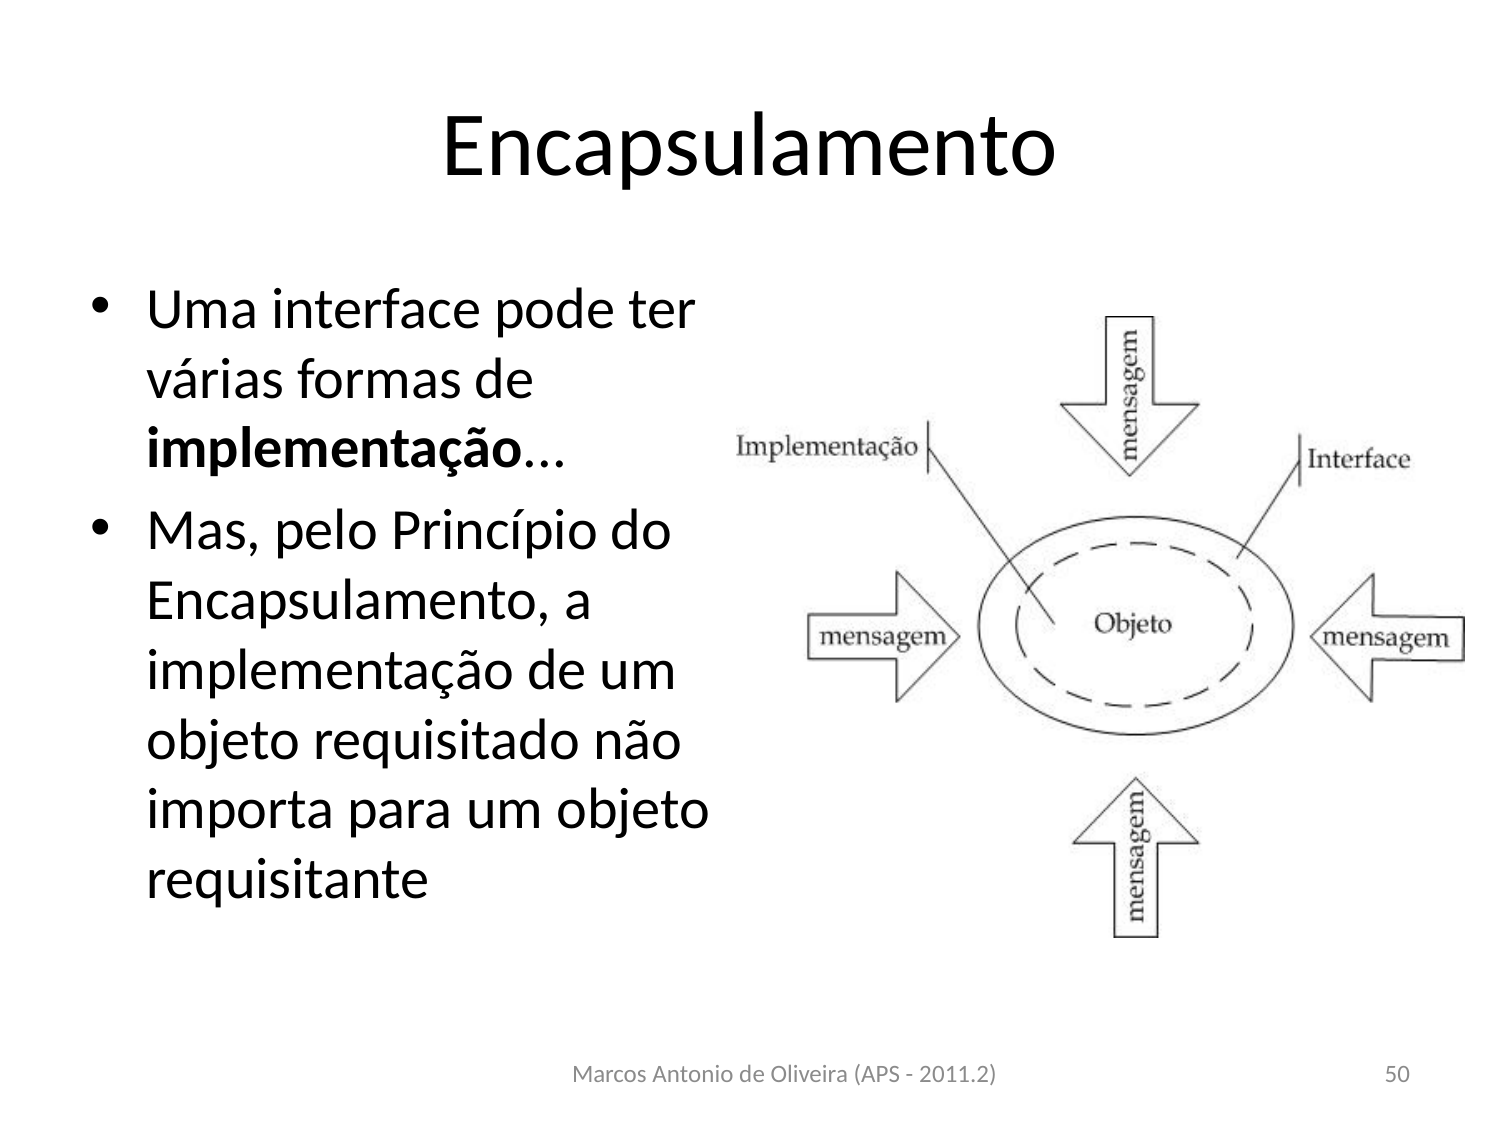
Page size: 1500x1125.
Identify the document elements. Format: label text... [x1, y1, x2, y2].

list Uma interface pode ter várias formas de implementação... Mas, pelo Princípio do Encapsulamento, a implementação de um objeto requisitado não importa para um objeto requisitante [75, 262, 738, 1005]
footer Marcos Antonio de Oliveira (APS - 2011.2) [512, 1042, 1058, 1103]
title Encapsulamento [75, 45, 1425, 233]
slide_number <número> [1074, 1042, 1425, 1103]
picture [736, 316, 1465, 938]
